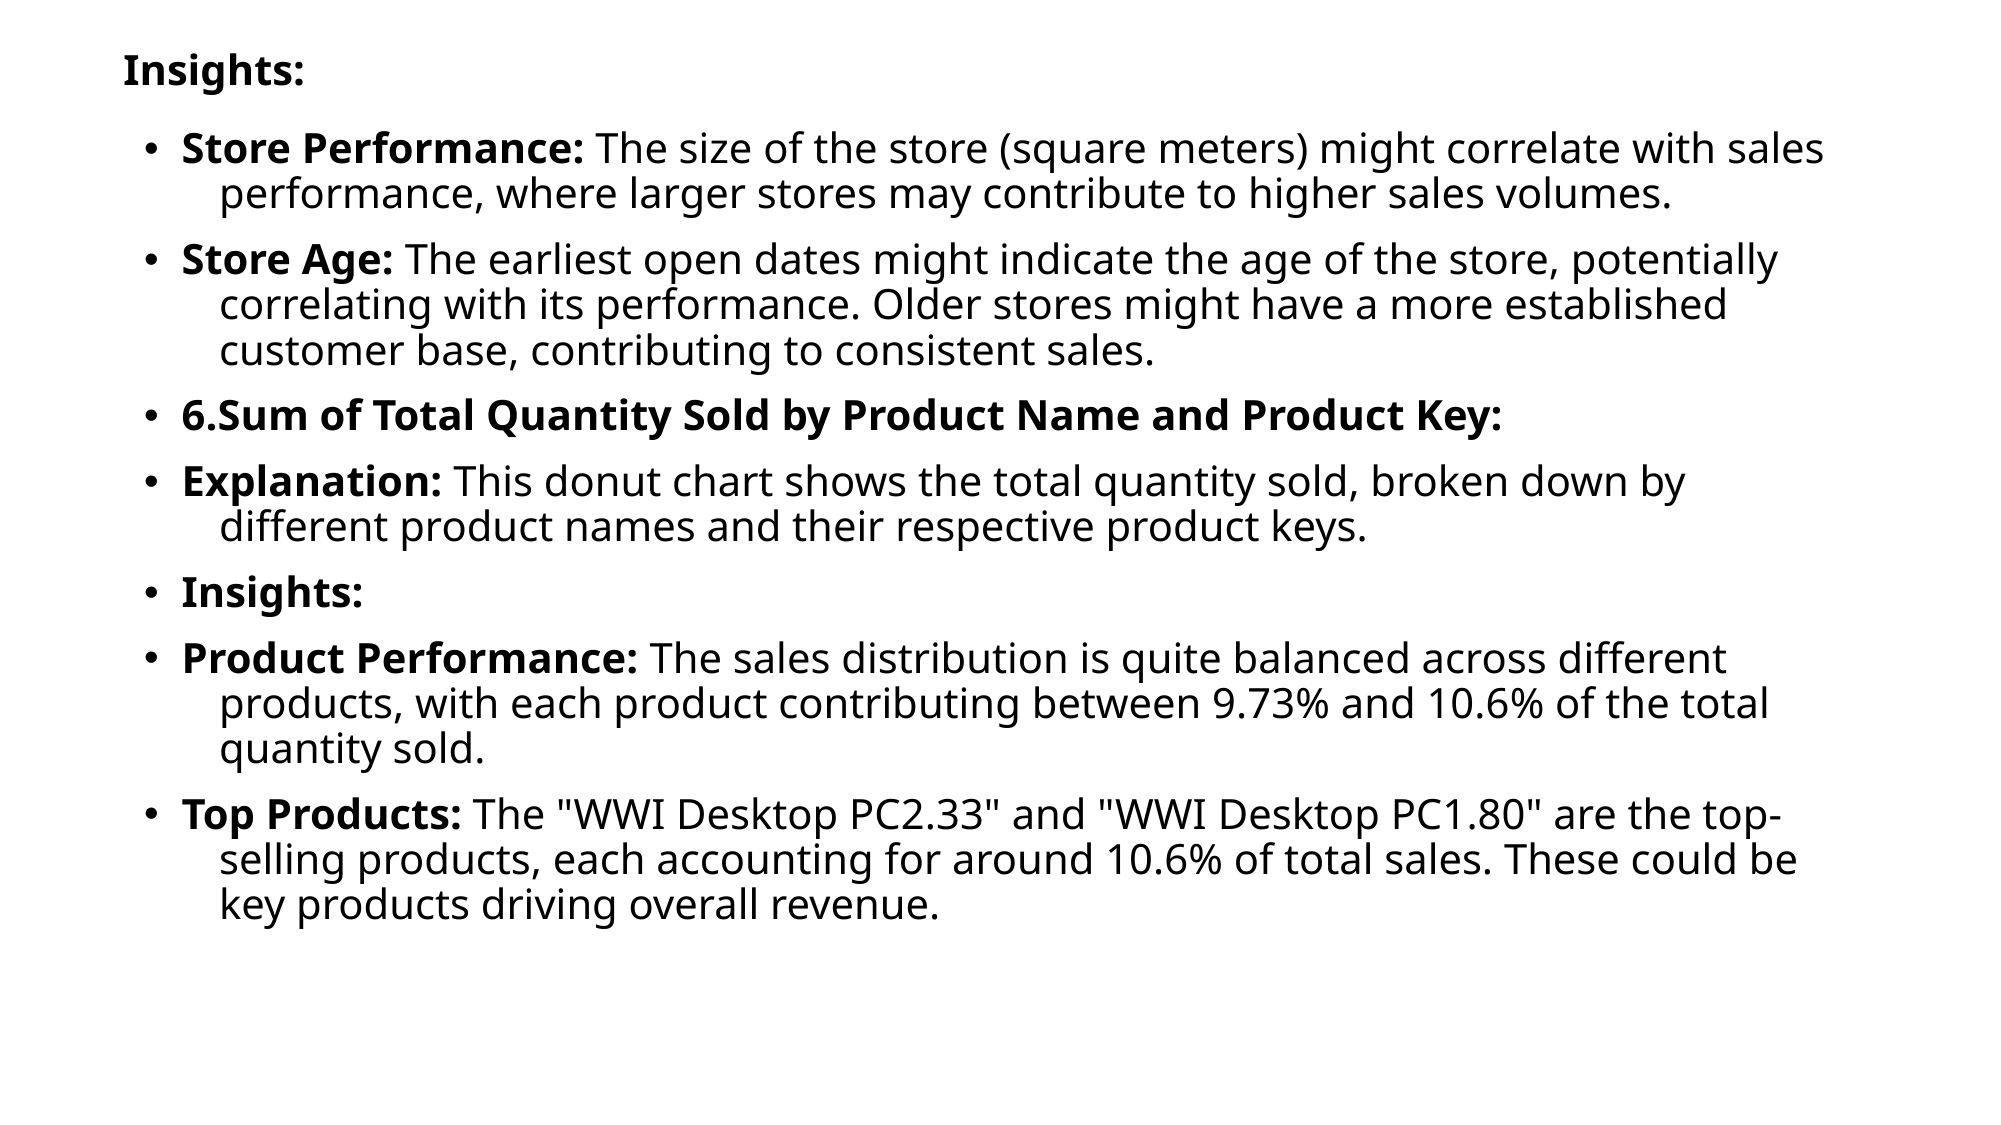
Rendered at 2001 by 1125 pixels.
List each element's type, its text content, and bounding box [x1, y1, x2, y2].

list Store Performance: The size of the store (square meters) might correlate with sales performance, where larger stores may contribute to higher sales volumes. Store Age: The earliest open dates might indicate the age of the store, potentially correlating with its performance. Older stores might have a more established customer base, contributing to consistent sales. 6.Sum of Total Quantity Sold by Product Name and Product Key: Explanation: This donut chart shows the total quantity sold, broken down by different product names and their respective product keys. Insights: Product Performance: The sales distribution is quite balanced across different products, with each product contributing between 9.73% and 10.6% of the total quantity sold. Top Products: The "WWI Desktop PC2.33" and "WWI Desktop PC1.80" are the top-selling products, each accounting for around 10.6% of total sales. These could be key products driving overall revenue. [129, 120, 1863, 1014]
title Insights: [108, 22, 1863, 122]
